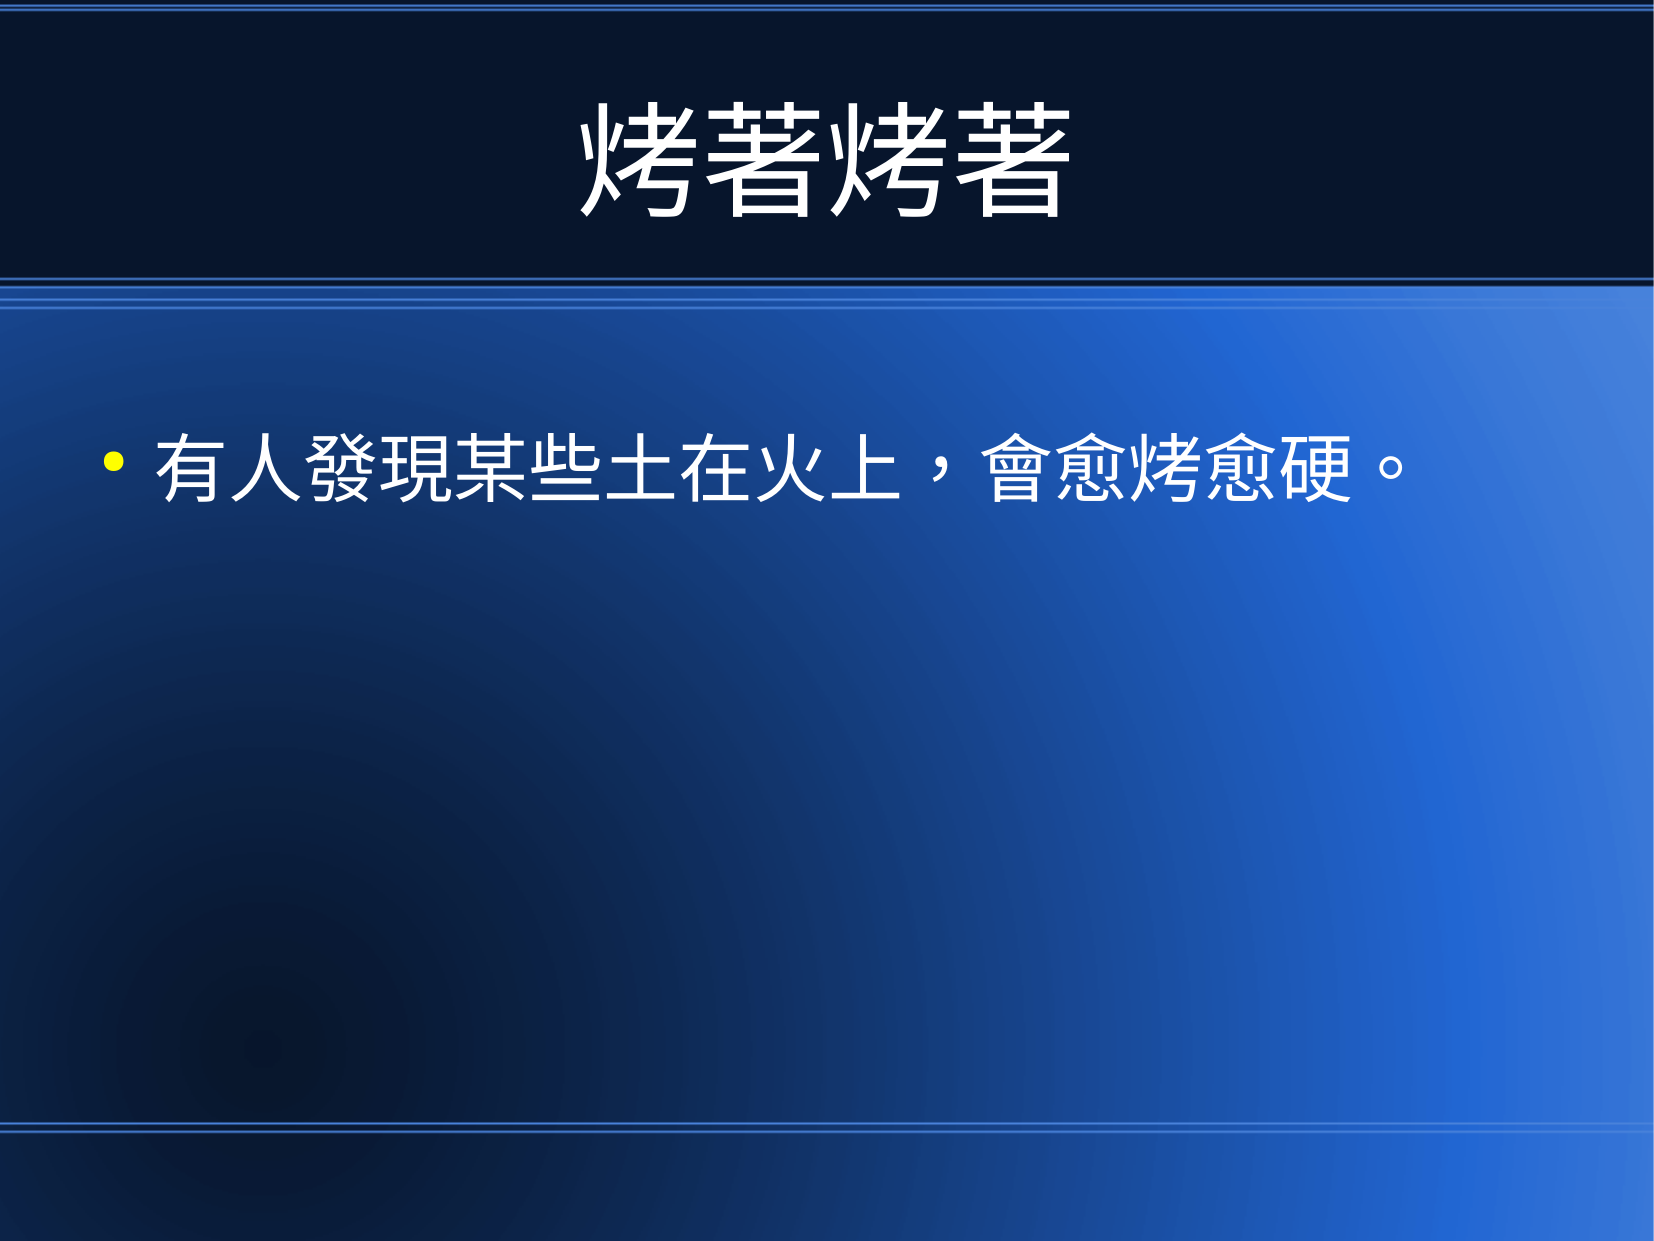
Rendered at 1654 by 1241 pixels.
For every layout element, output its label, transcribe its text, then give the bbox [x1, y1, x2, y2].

title 烤著烤著 [82, 49, 1571, 257]
list 有人發現某些土在火上，會愈烤愈硬。 [82, 355, 1571, 1241]
picture [0, 0, 1654, 1241]
